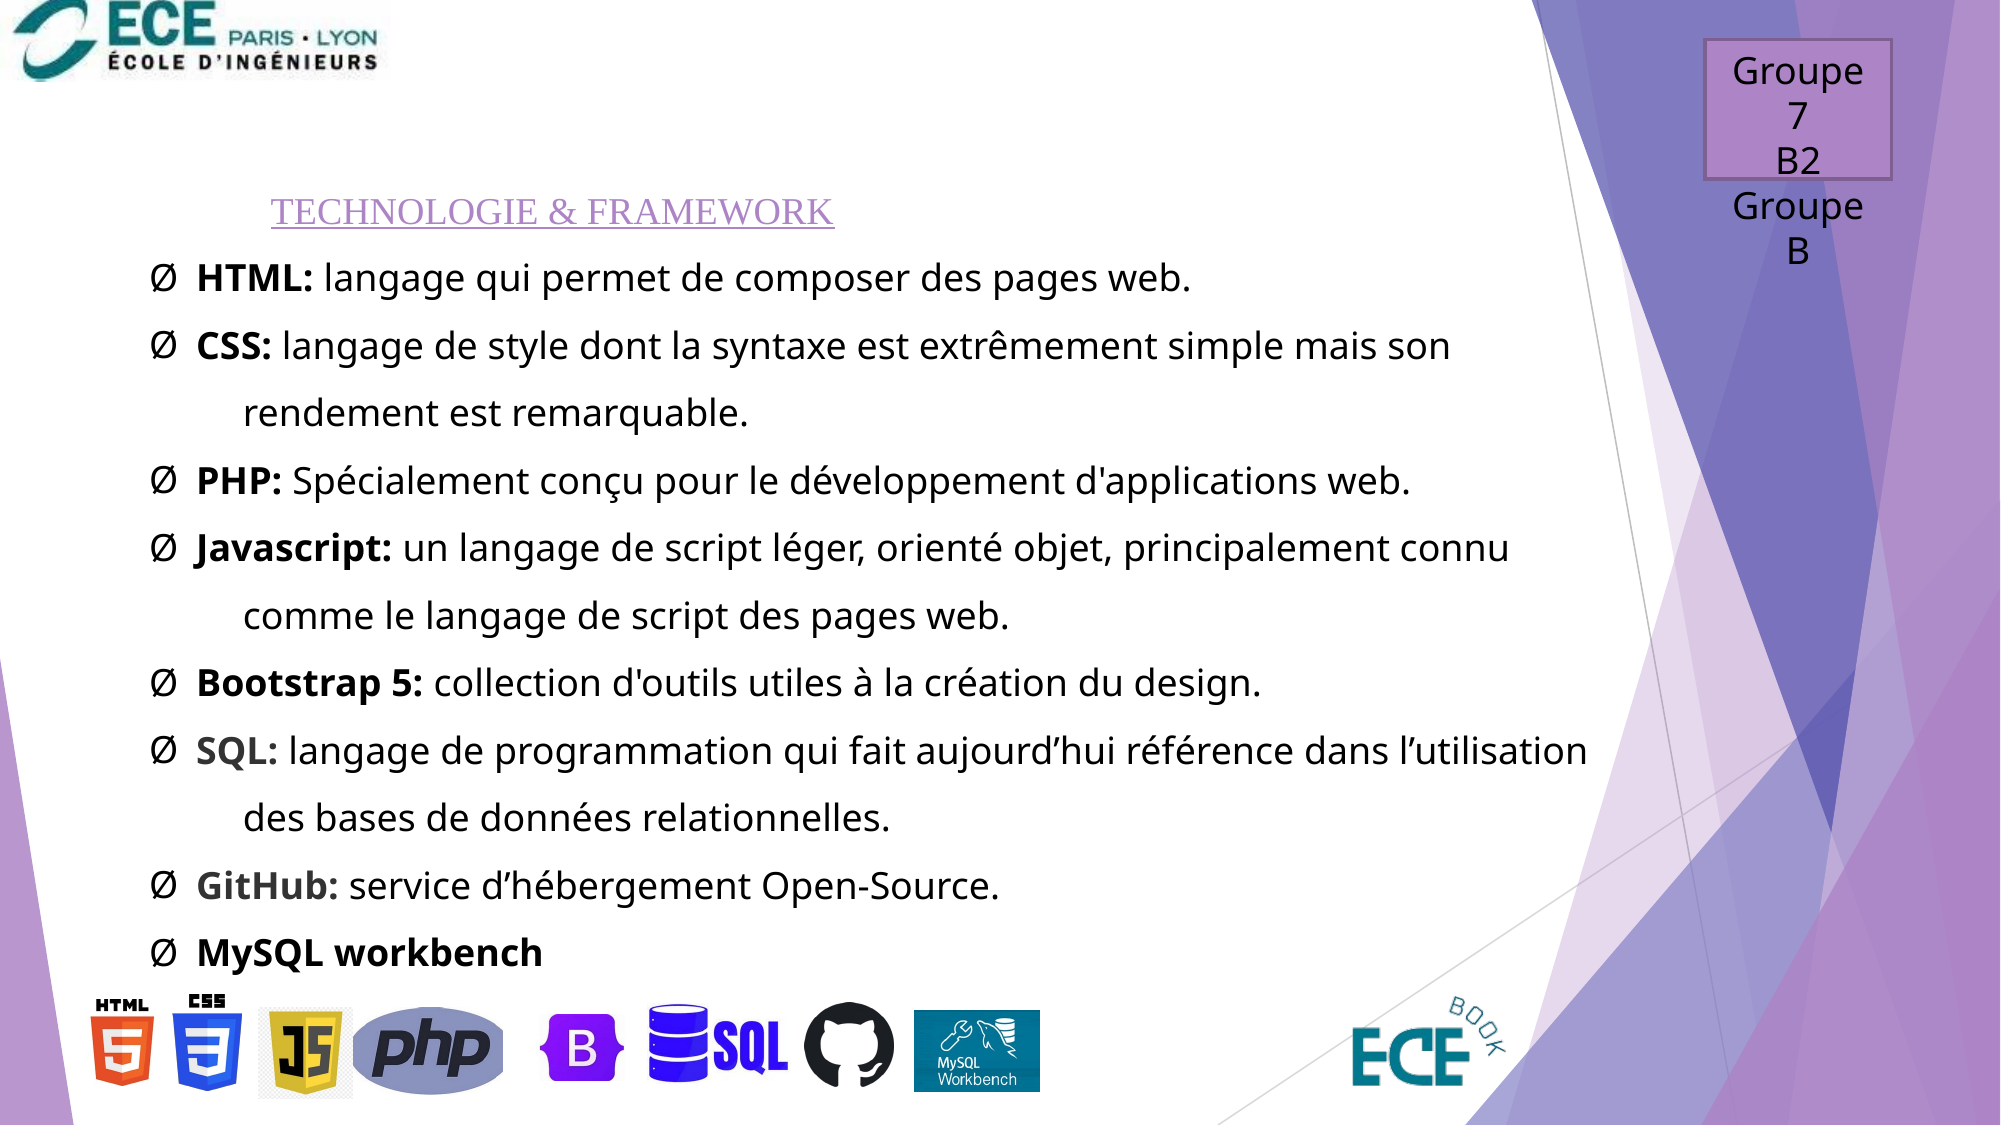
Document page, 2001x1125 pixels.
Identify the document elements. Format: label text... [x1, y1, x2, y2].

picture [647, 1003, 791, 1084]
picture [964, 1073, 970, 1084]
picture [974, 1074, 978, 1084]
title TECHNOLOGIE & FRAMEWORK [255, 178, 1666, 224]
text_box HTML: langage qui permet de composer des pages web. CSS: langage de style dont la syntaxe est extrêmement simple mais son rendement est remarquable. PHP: Spécialement conçu pour le développement d'applications web. Javascript: un langage de script léger, orienté objet, principalement connu comme le langage de script des pages web. Bootstrap 5: collection d'outils utiles à la création du design. SQL: langage de programmation qui fait aujourd’hui référence dans l’utilisation des bases de données relationnelles. GitHub: service d’hébergement Open-Source. MySQL workbench [134, 224, 1666, 1035]
picture [535, 1014, 628, 1081]
picture [77, 999, 167, 1086]
picture [172, 994, 242, 1091]
text_box Groupe 7 B2 Groupe B [1705, 40, 1891, 179]
picture [804, 1002, 894, 1089]
picture [0, 0, 391, 82]
picture [258, 1007, 503, 1099]
picture [988, 1077, 994, 1084]
picture [1158, 1035, 1666, 1125]
picture [993, 1018, 1014, 1045]
picture [939, 1058, 951, 1067]
